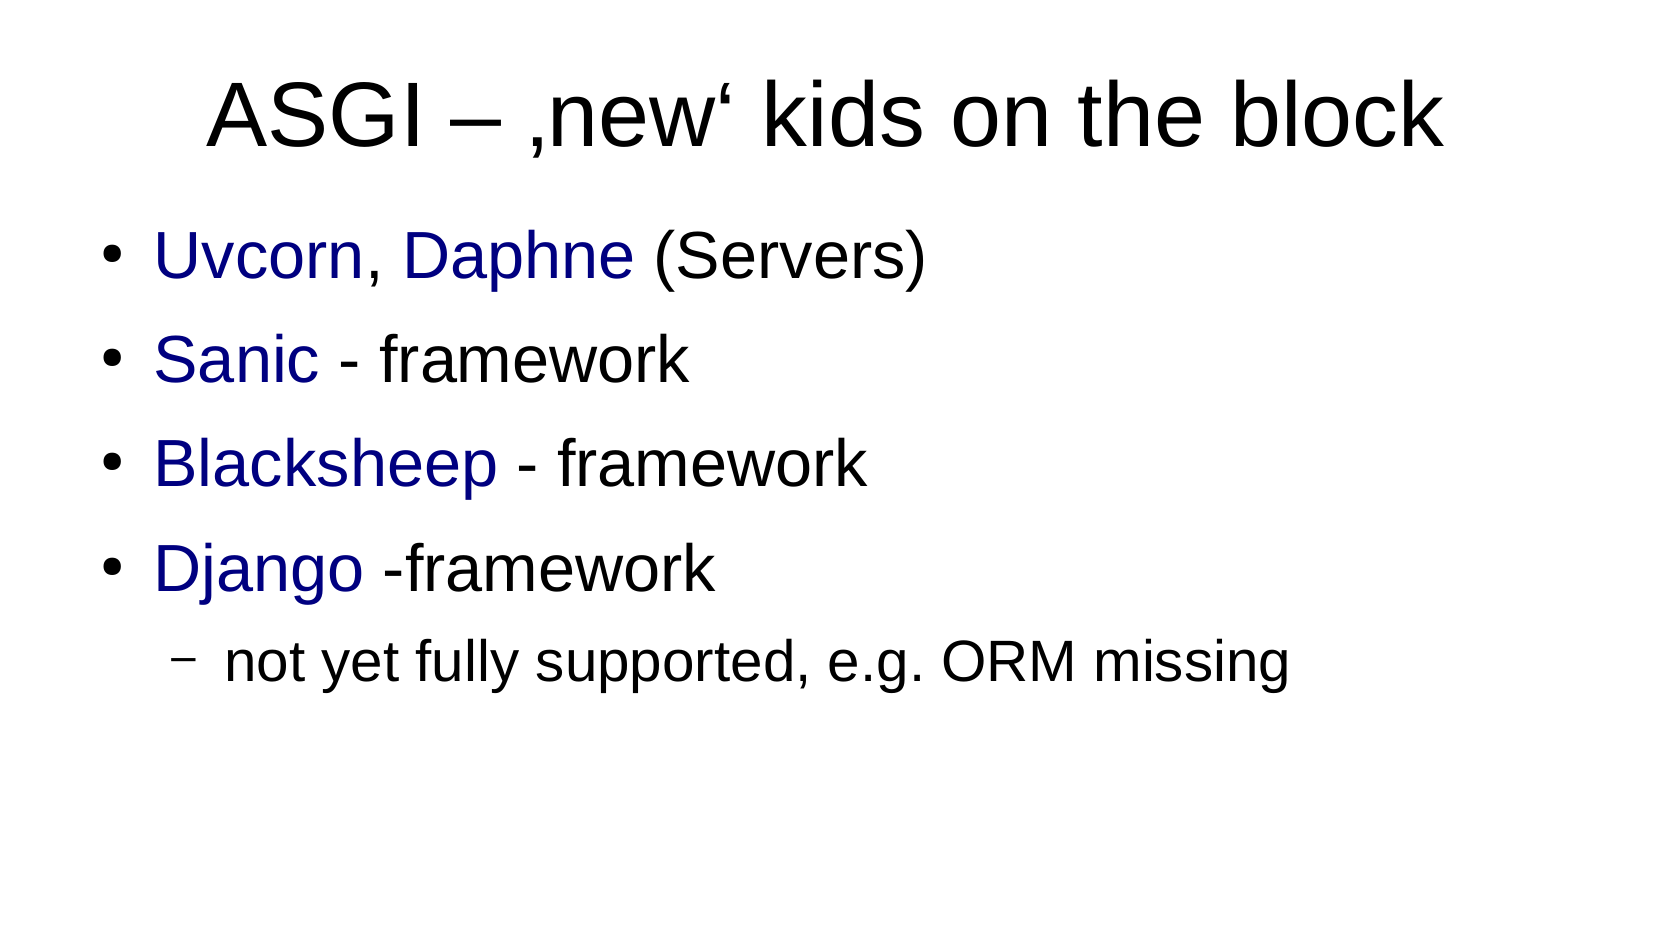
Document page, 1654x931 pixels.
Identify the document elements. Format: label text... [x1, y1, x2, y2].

title ASGI – ‚new‘ kids on the block [82, 37, 1571, 193]
list Uvcorn, Daphne (Servers) Sanic - framework Blacksheep - framework Django -framework not yet fully supported, e.g. ORM missing [82, 217, 1571, 758]
